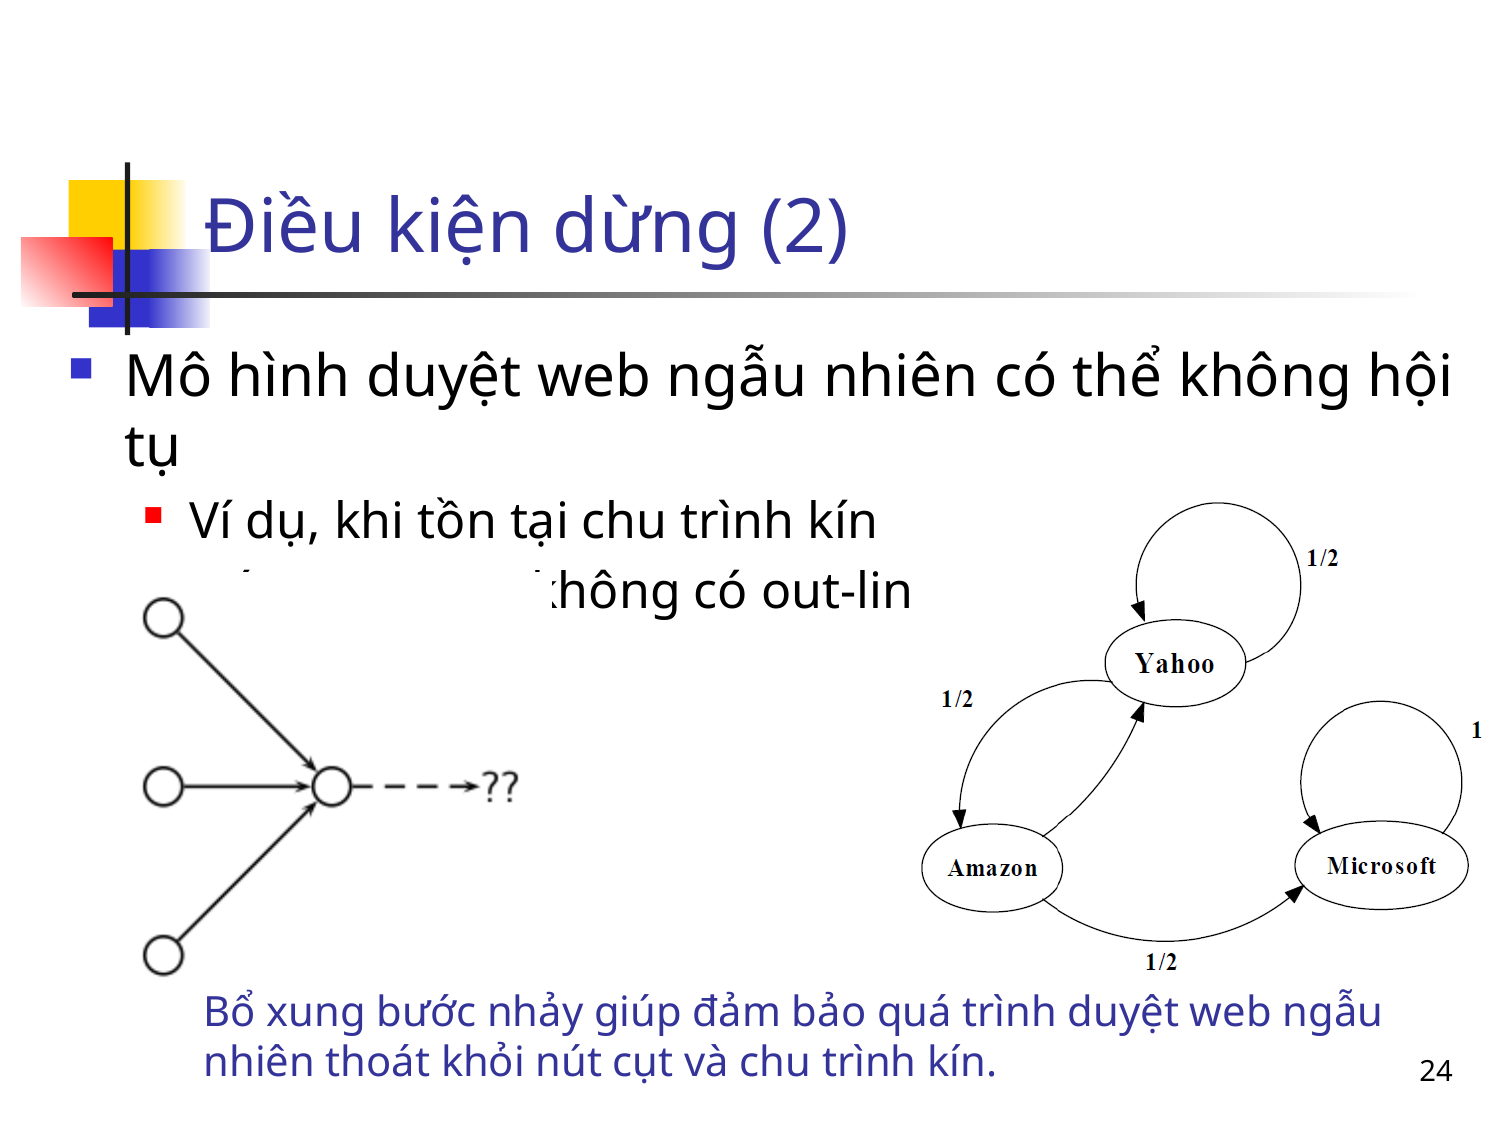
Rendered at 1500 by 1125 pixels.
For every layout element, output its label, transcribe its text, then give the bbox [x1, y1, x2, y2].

title Điều kiện dừng (2) [188, 35, 1468, 275]
picture [915, 490, 1486, 978]
text_box Bổ xung bước nhảy giúp đảm bảo quá trình duyệt web ngẫu nhiên thoát khỏi nút cụt và chu trình kín. [188, 977, 1414, 1093]
picture [112, 572, 552, 999]
list Mô hình duyệt web ngẫu nhiên có thể không hội tụ Ví dụ, khi tồn tại chu trình kín Nút cụt (trang không có out-link) [53, 331, 1469, 575]
slide_number <number> [1155, 1024, 1468, 1100]
